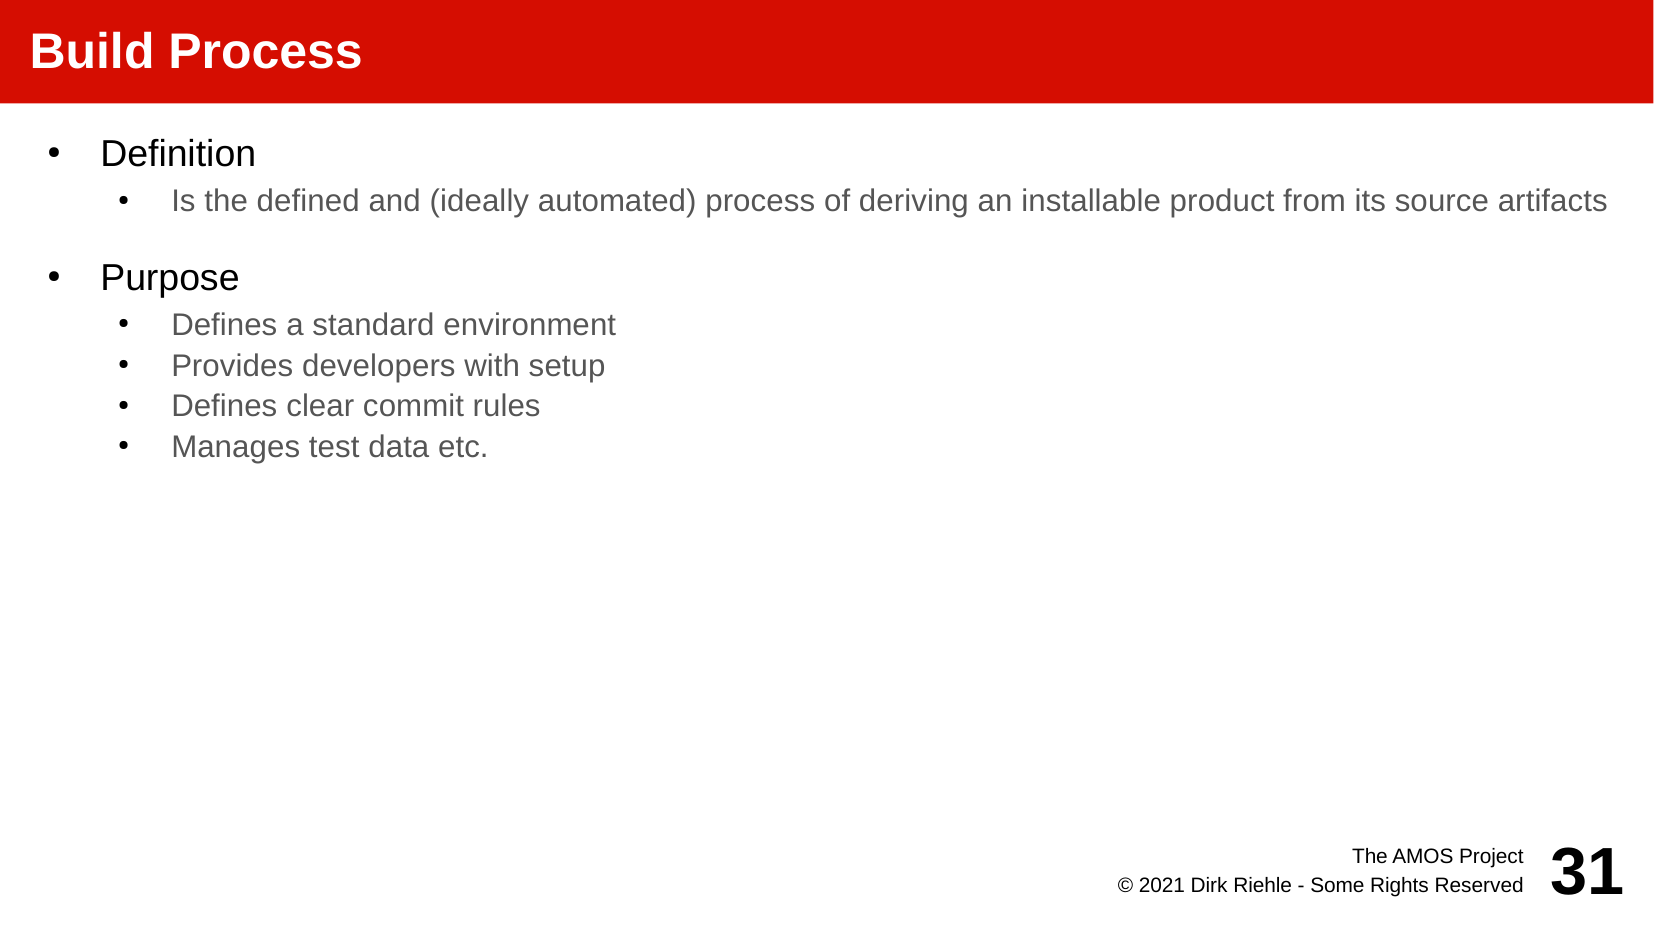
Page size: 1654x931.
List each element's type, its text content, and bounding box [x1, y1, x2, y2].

list Definition Is the defined and (ideally automated) process of deriving an installable product from its source artifacts Purpose Defines a standard environment Provides developers with setup Defines clear commit rules Manages test data etc. [29, 132, 1625, 813]
title Build Process [0, 0, 1654, 104]
